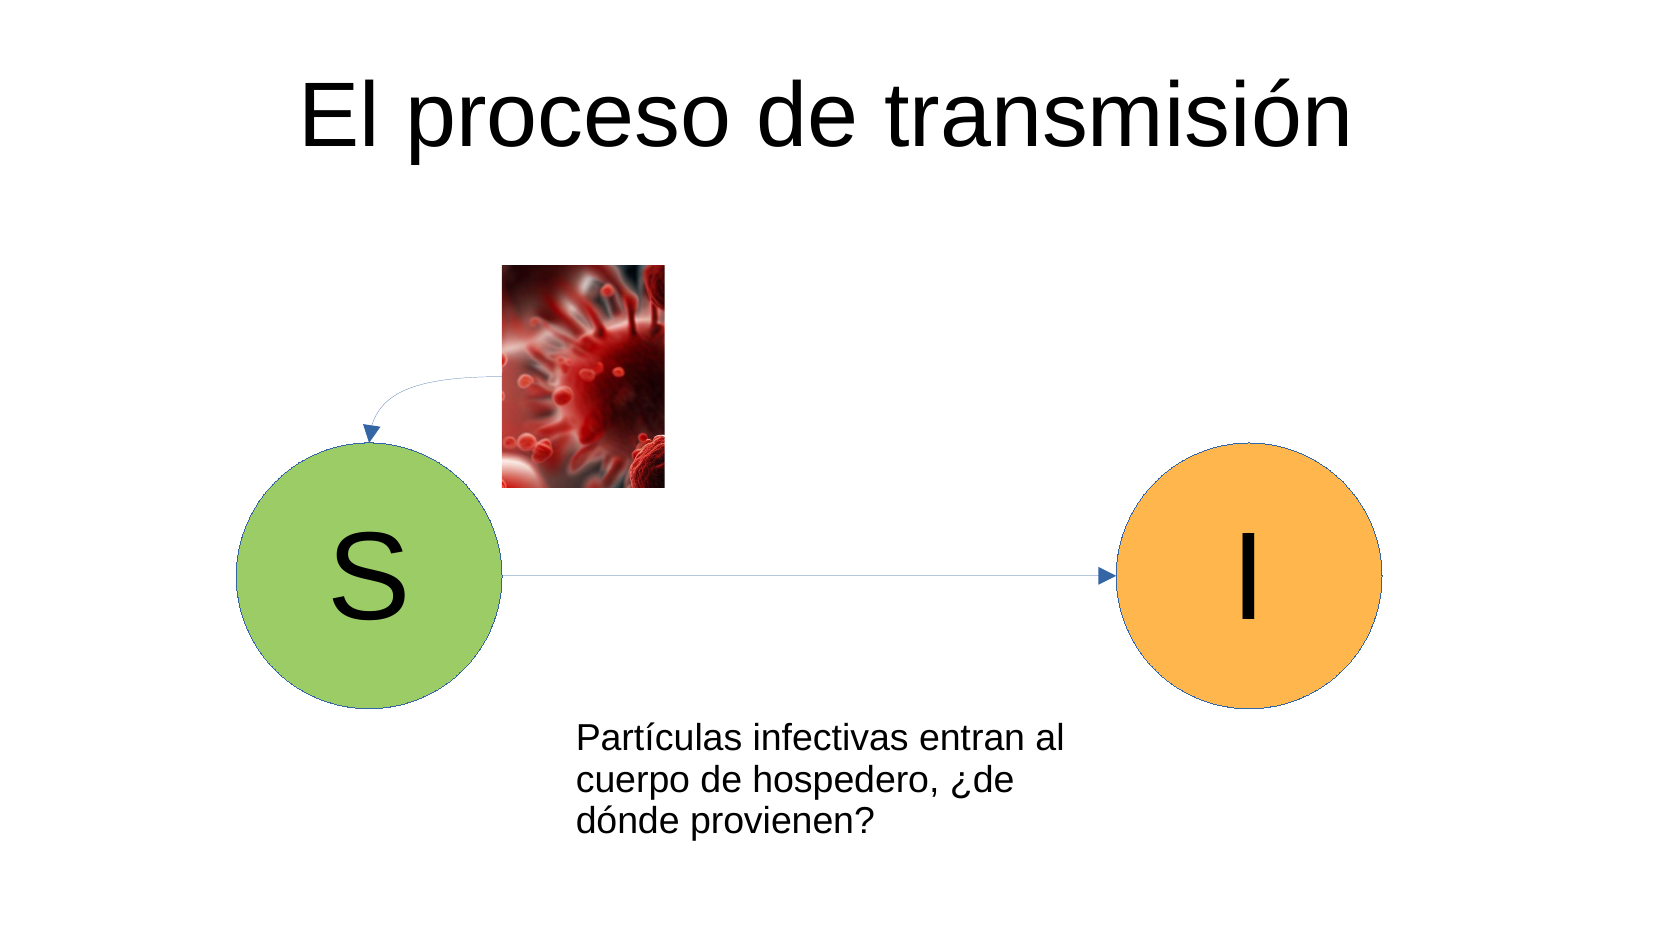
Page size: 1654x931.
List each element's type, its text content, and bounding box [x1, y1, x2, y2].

text_box Partículas infectivas entran al cuerpo de hospedero, ¿de dónde provienen? [561, 708, 1123, 850]
text_box I [1116, 442, 1383, 709]
title El proceso de transmisión [82, 37, 1571, 193]
text_box S [236, 442, 503, 709]
picture [501, 265, 665, 488]
